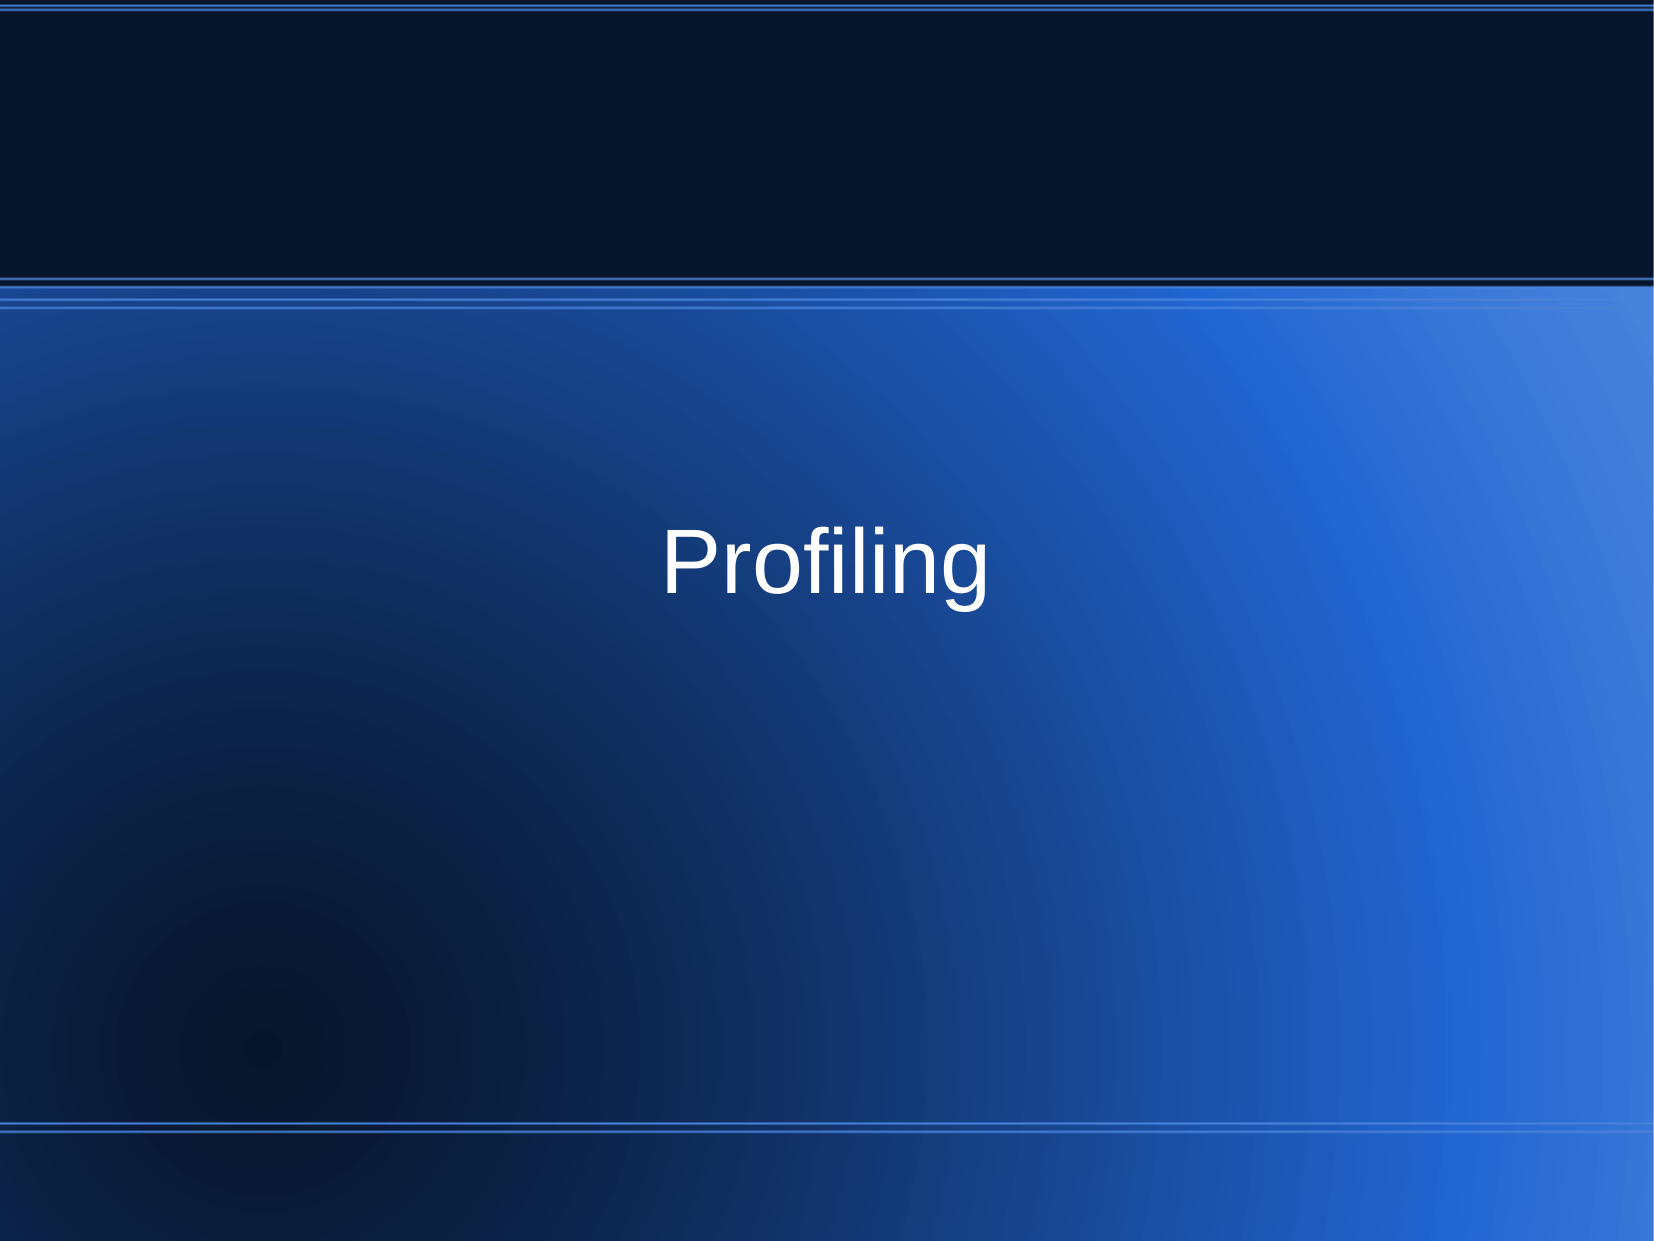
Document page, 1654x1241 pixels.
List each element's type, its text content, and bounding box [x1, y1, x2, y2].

subtitle Profiling [82, 49, 1571, 1075]
picture [0, 0, 1654, 1241]
